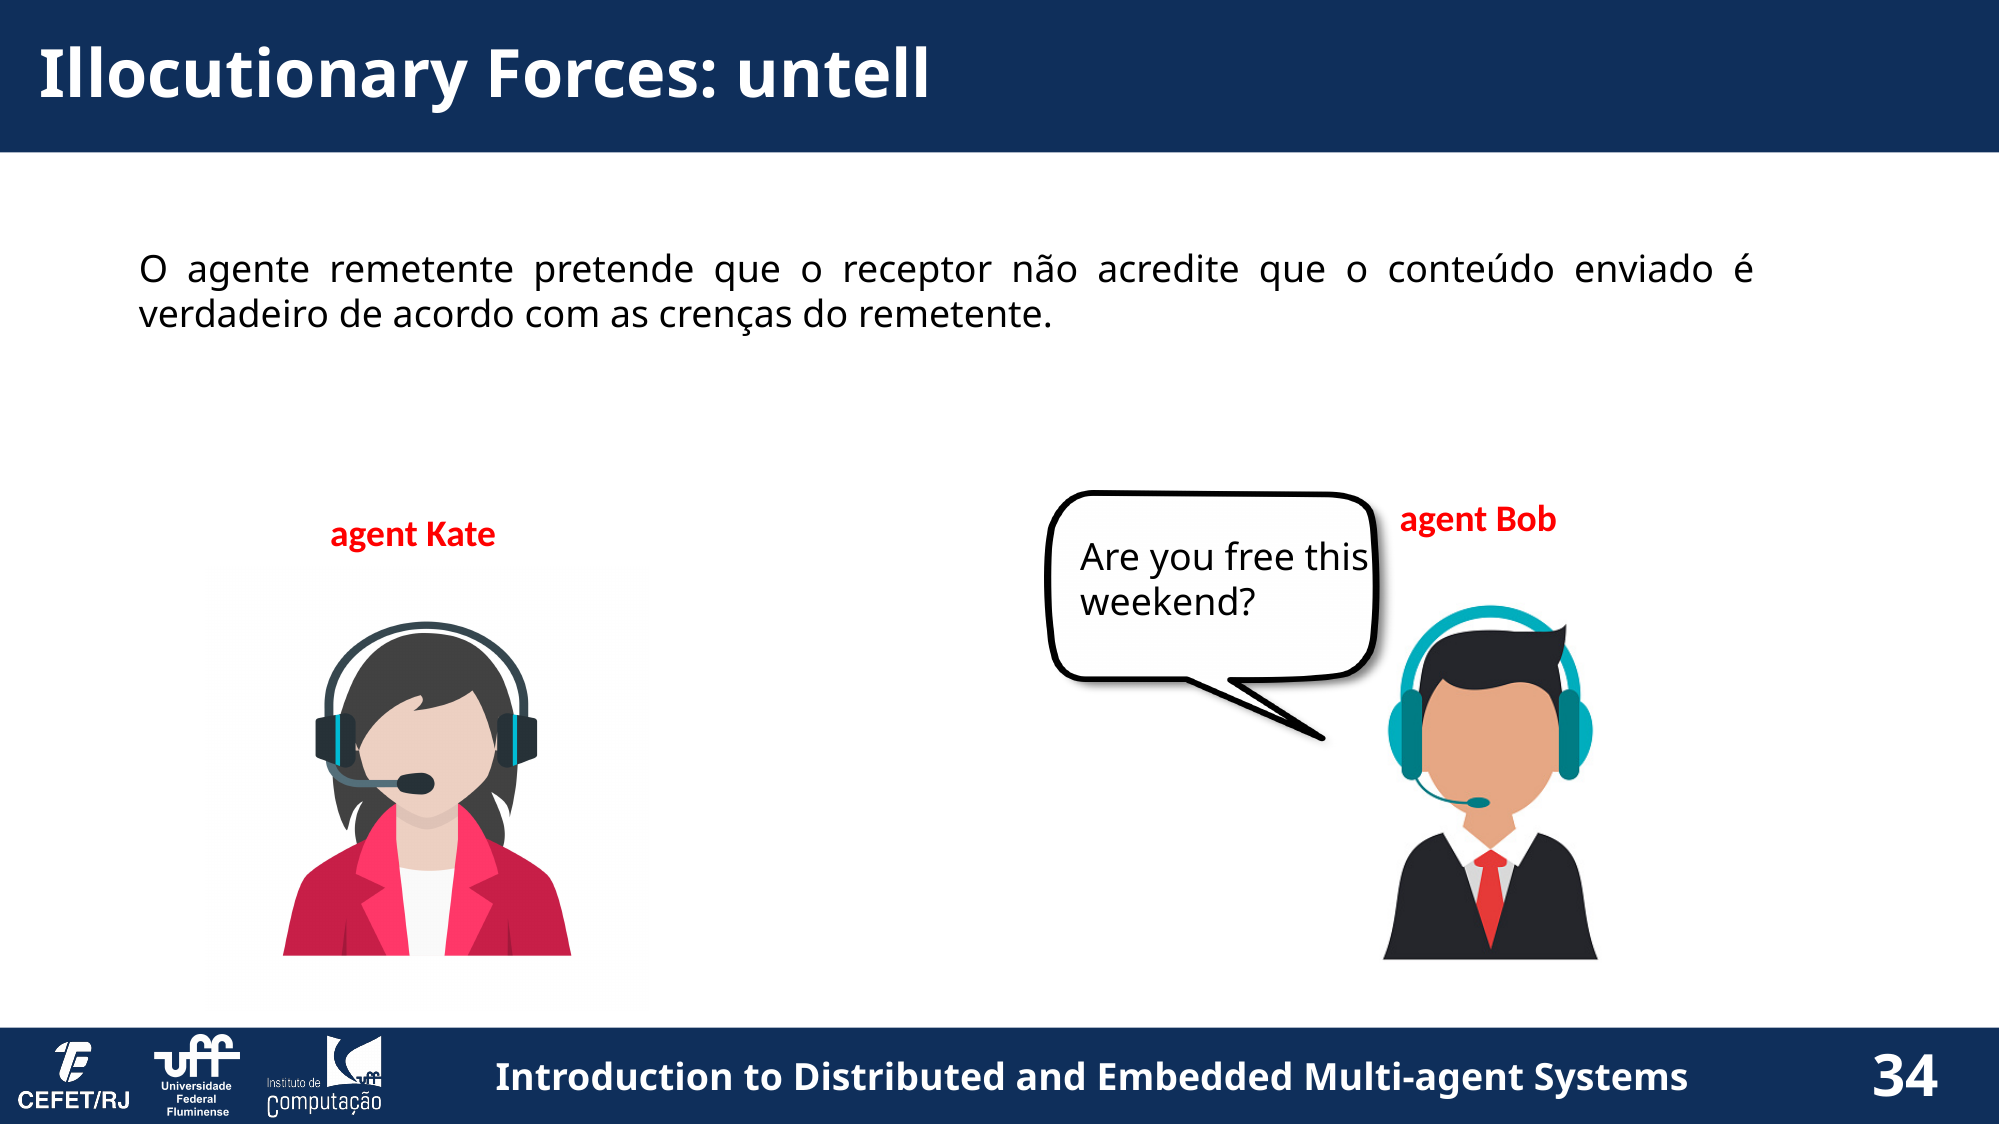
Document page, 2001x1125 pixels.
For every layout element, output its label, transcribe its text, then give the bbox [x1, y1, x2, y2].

picture [1044, 490, 1713, 1005]
picture [153, 1033, 241, 1121]
text_box O agente remetente pretende que o receptor não acredite que o conteúdo enviado é verdadeiro de acordo com as crenças do remetente. [123, 237, 1771, 343]
picture [265, 1033, 383, 1118]
picture [18, 1021, 129, 1125]
picture [205, 566, 649, 1011]
text_box Are you free this weekend? [1065, 525, 1388, 631]
text_box Illocutionary Forces: untell [25, 23, 1999, 119]
text_box agent Bob [1360, 486, 1596, 547]
text_box agent Kate [295, 501, 531, 562]
